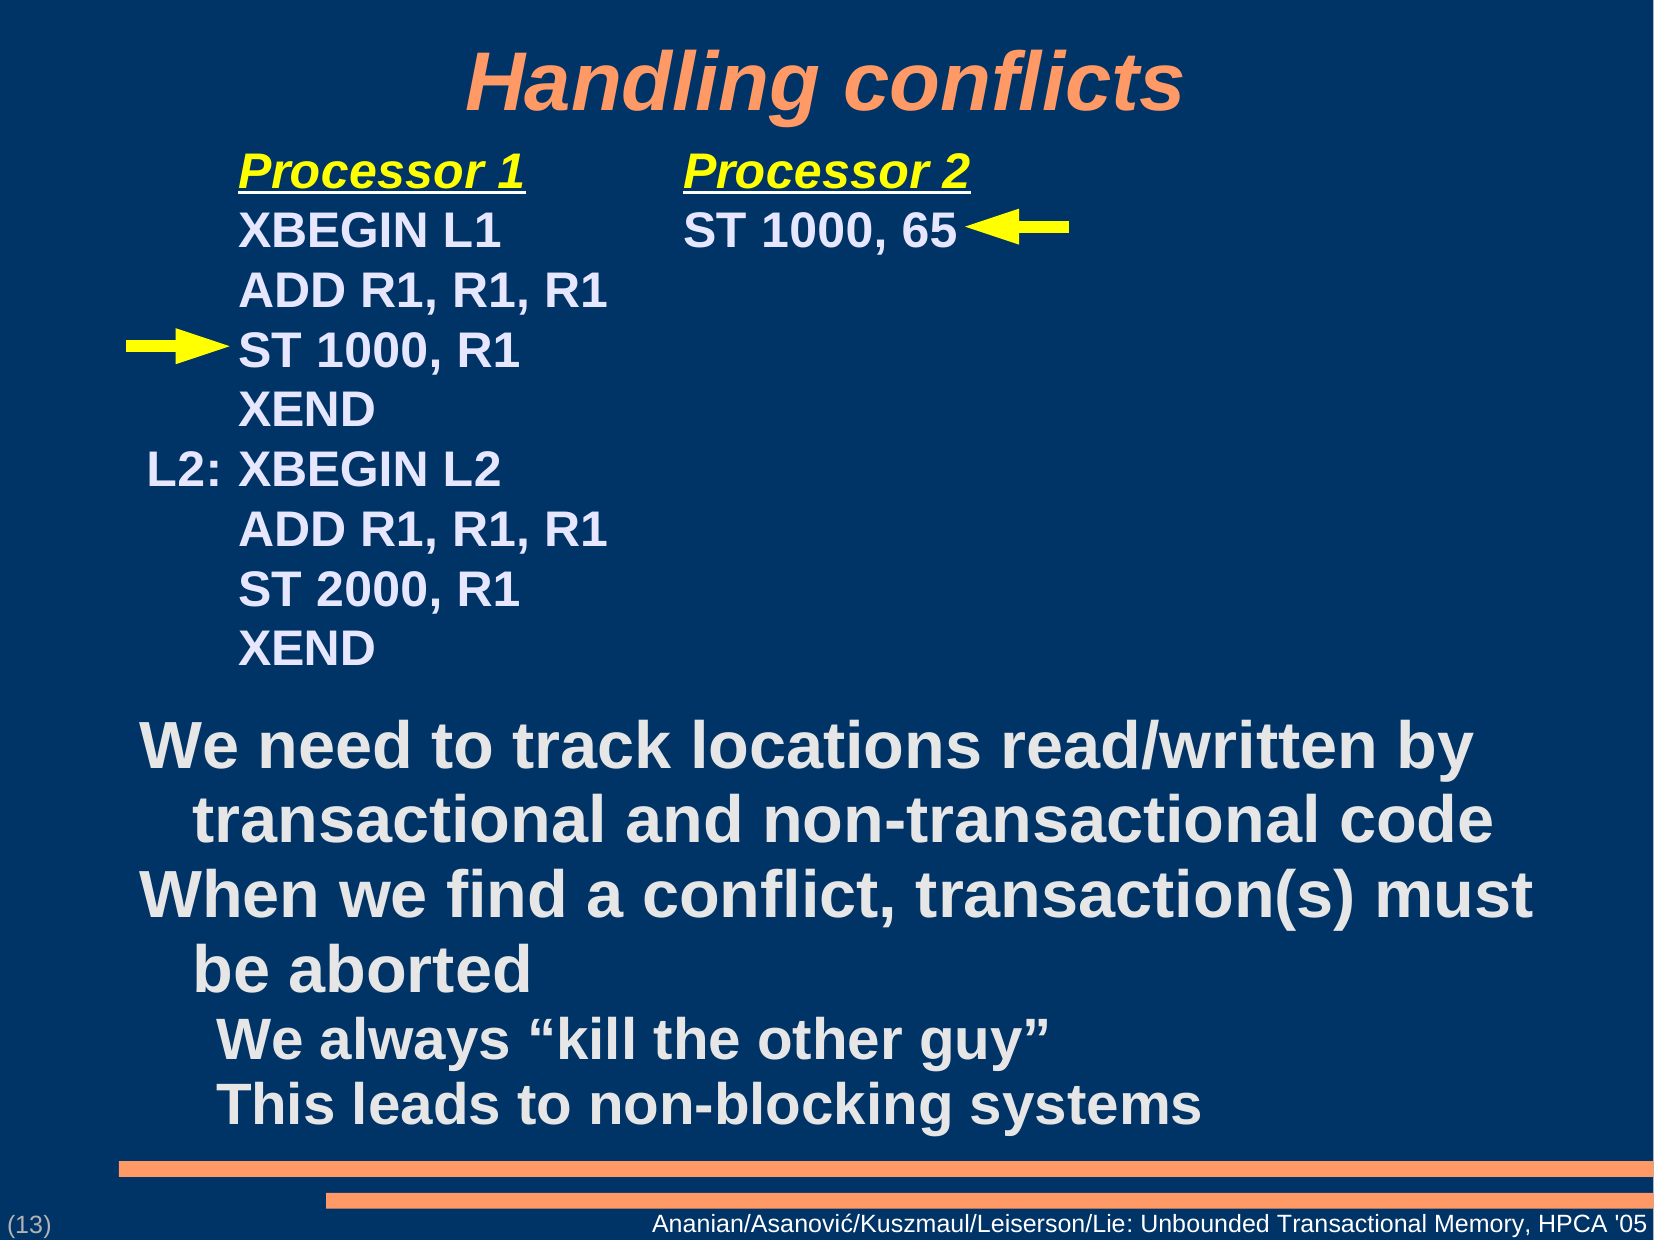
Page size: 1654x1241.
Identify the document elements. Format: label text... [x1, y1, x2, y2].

chart [144, 141, 1128, 682]
title Handling conflicts [51, 28, 1600, 135]
list We need to track locations read/written by transactional and non-transactional code When we find a conflict, transaction(s) must be aborted We always “kill the other guy” This leads to non-blocking systems [121, 707, 1561, 1167]
